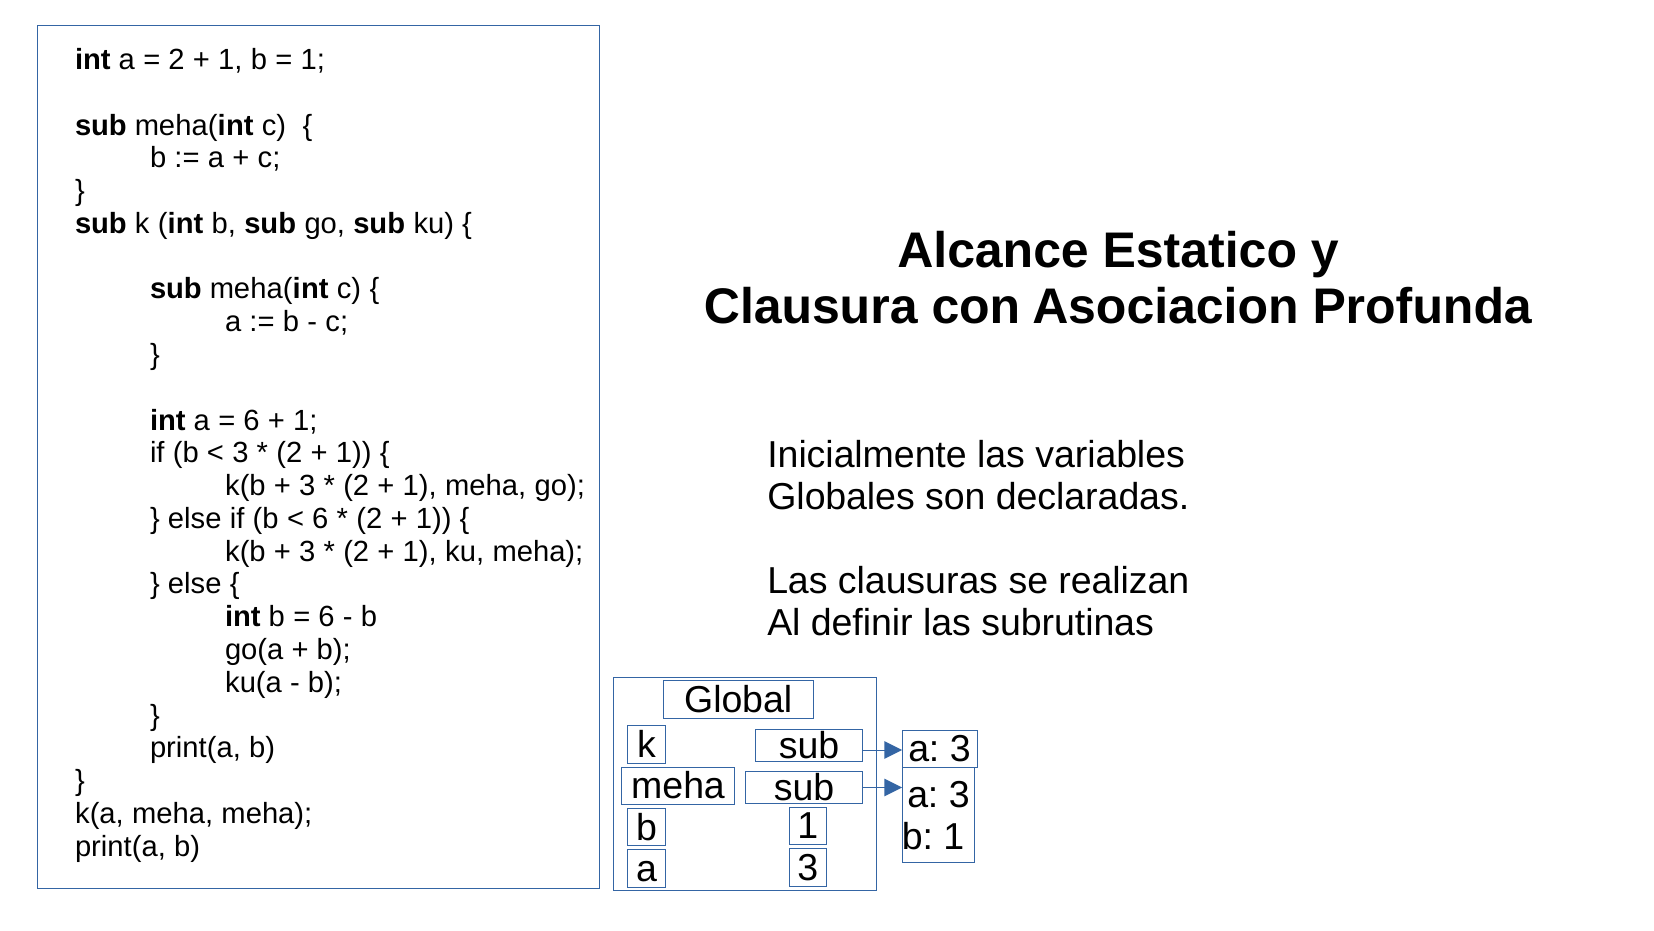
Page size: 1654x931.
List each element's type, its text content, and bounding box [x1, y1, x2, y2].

text_box Global [663, 680, 814, 719]
text_box sub [745, 771, 863, 804]
text_box a [627, 849, 666, 888]
subtitle int a = 2 + 1, b = 1; sub meha(int c) { b := a + c; } sub k (int b, sub go, sub ku) { sub meha(int c) { a := b - c; } int a = 6 + 1; if (b < 3 * (2 + 1)) { k(b + 3 * (2 + 1), meha, go); } else if (b < 6 * (2 + 1)) { k(b + 3 * (2 + 1), ku, meha); } else { int b = 6 - b go(a + b); ku(a - b); } print(a, b) } k(a, meha, meha); print(a, b) [75, 43, 638, 863]
text_box meha [621, 767, 735, 805]
text_box 3 [789, 848, 827, 887]
text_box 1 [789, 807, 827, 845]
text_box k [627, 725, 666, 764]
text_box a: 3 [902, 730, 978, 768]
text_box sub [755, 729, 863, 762]
text_box a: 3 b: 1 [902, 767, 975, 863]
text_box b [627, 808, 666, 846]
text_box Alcance Estatico y Clausura con Asociacion Profunda [689, 215, 1548, 342]
text_box Inicialmente las variables Globales son declaradas. Las clausuras se realizan Al definir las subrutinas [752, 426, 1215, 651]
